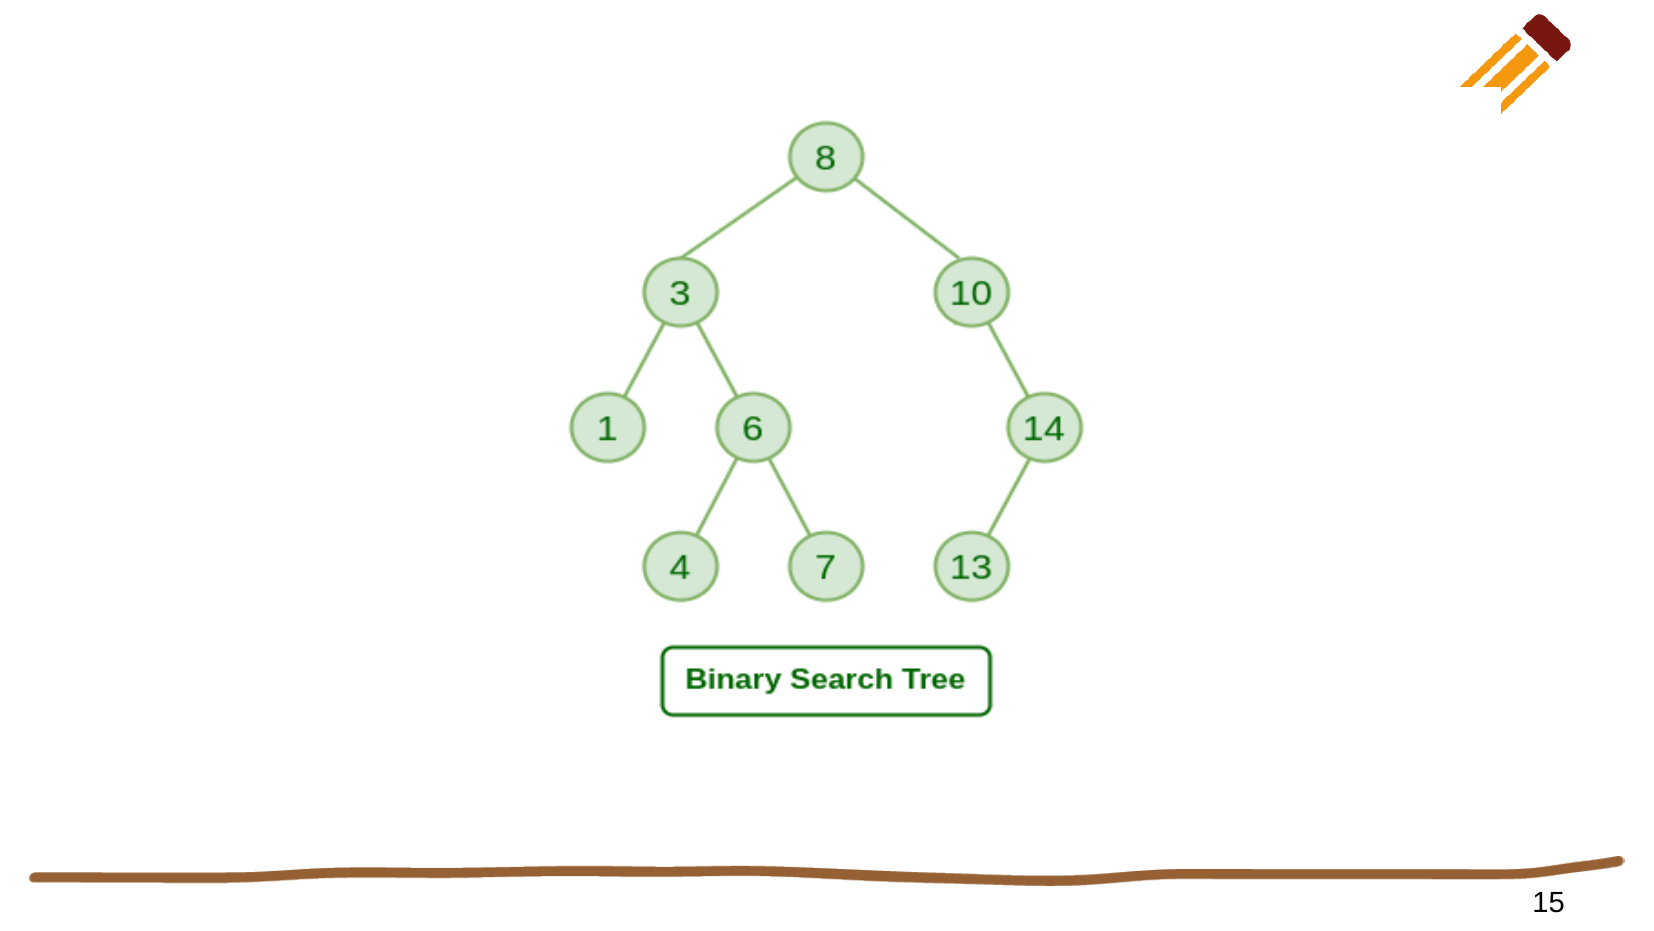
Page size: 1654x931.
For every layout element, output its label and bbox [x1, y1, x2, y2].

picture [29, 856, 1625, 886]
picture [187, 14, 1571, 751]
